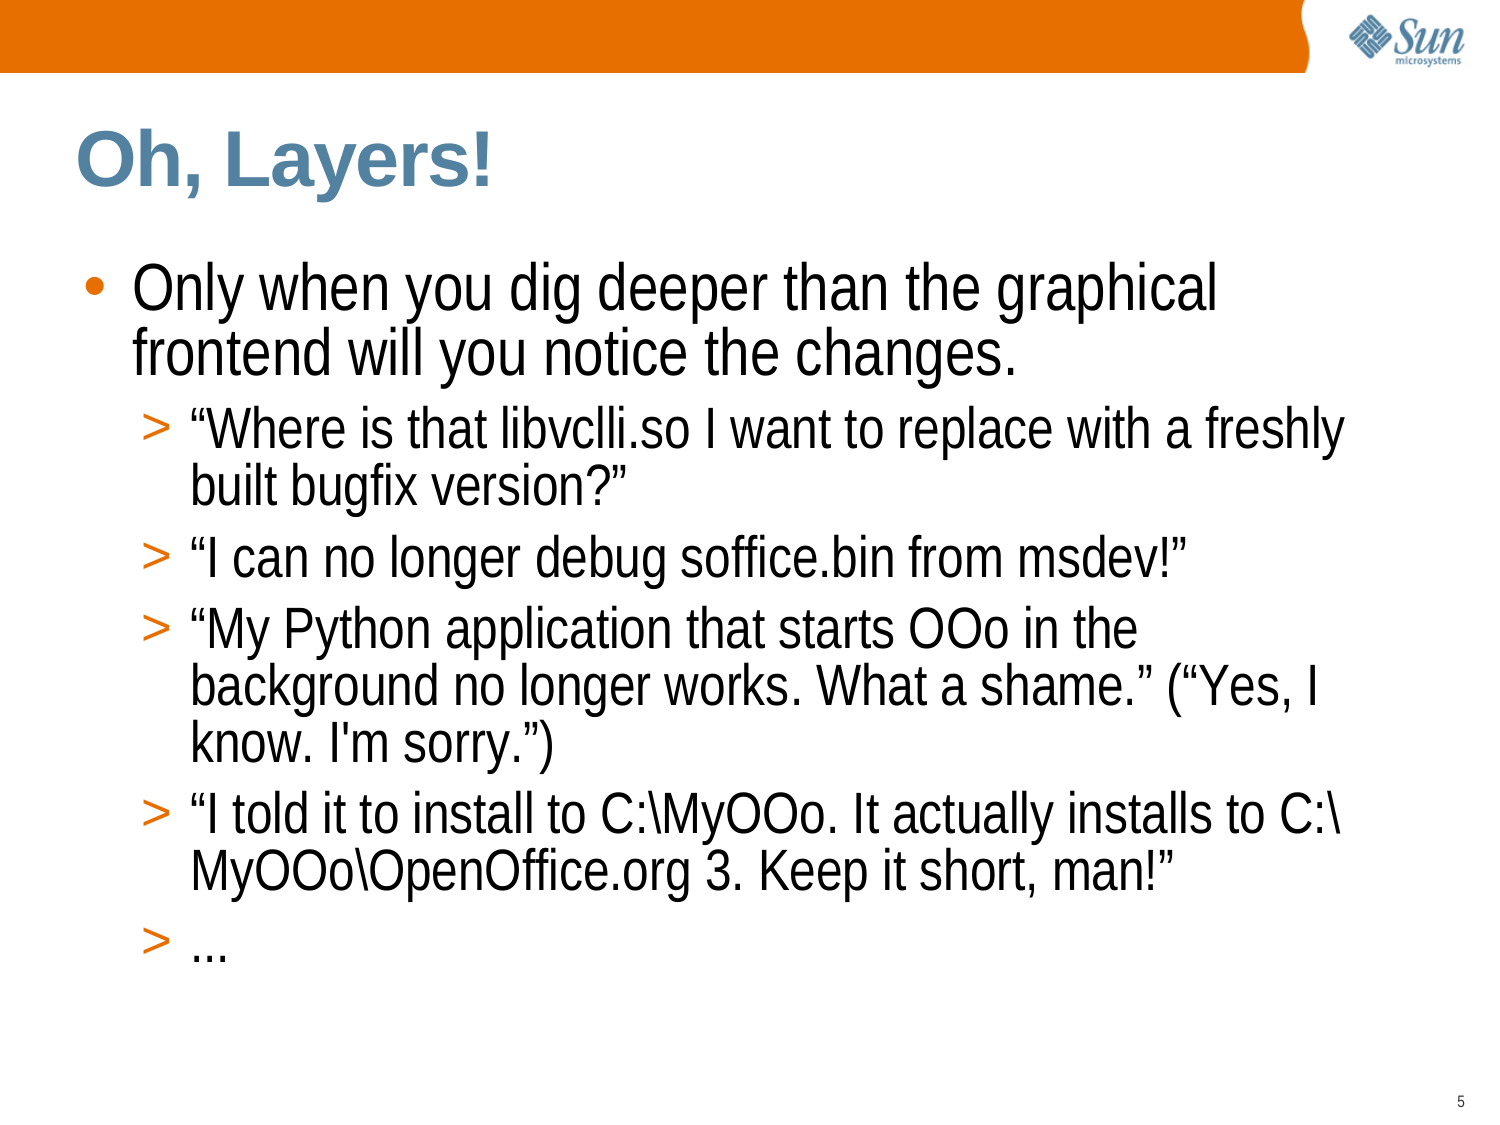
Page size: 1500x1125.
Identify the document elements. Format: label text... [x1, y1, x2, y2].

list Only when you dig deeper than the graphical frontend will you notice the changes. “Where is that libvclli.so I want to replace with a freshly built bugfix version?” “I can no longer debug soffice.bin from msdev!” “My Python application that starts OOo in the background no longer works. What a shame.” (“Yes, I know. I'm sorry.”) “I told it to install to C:\MyOOo. It actually installs to C:\MyOOo\OpenOffice.org 3. Keep it short, man!” ... [64, 258, 1401, 1062]
picture [0, 0, 1500, 73]
title Oh, Layers! [75, 123, 1437, 227]
